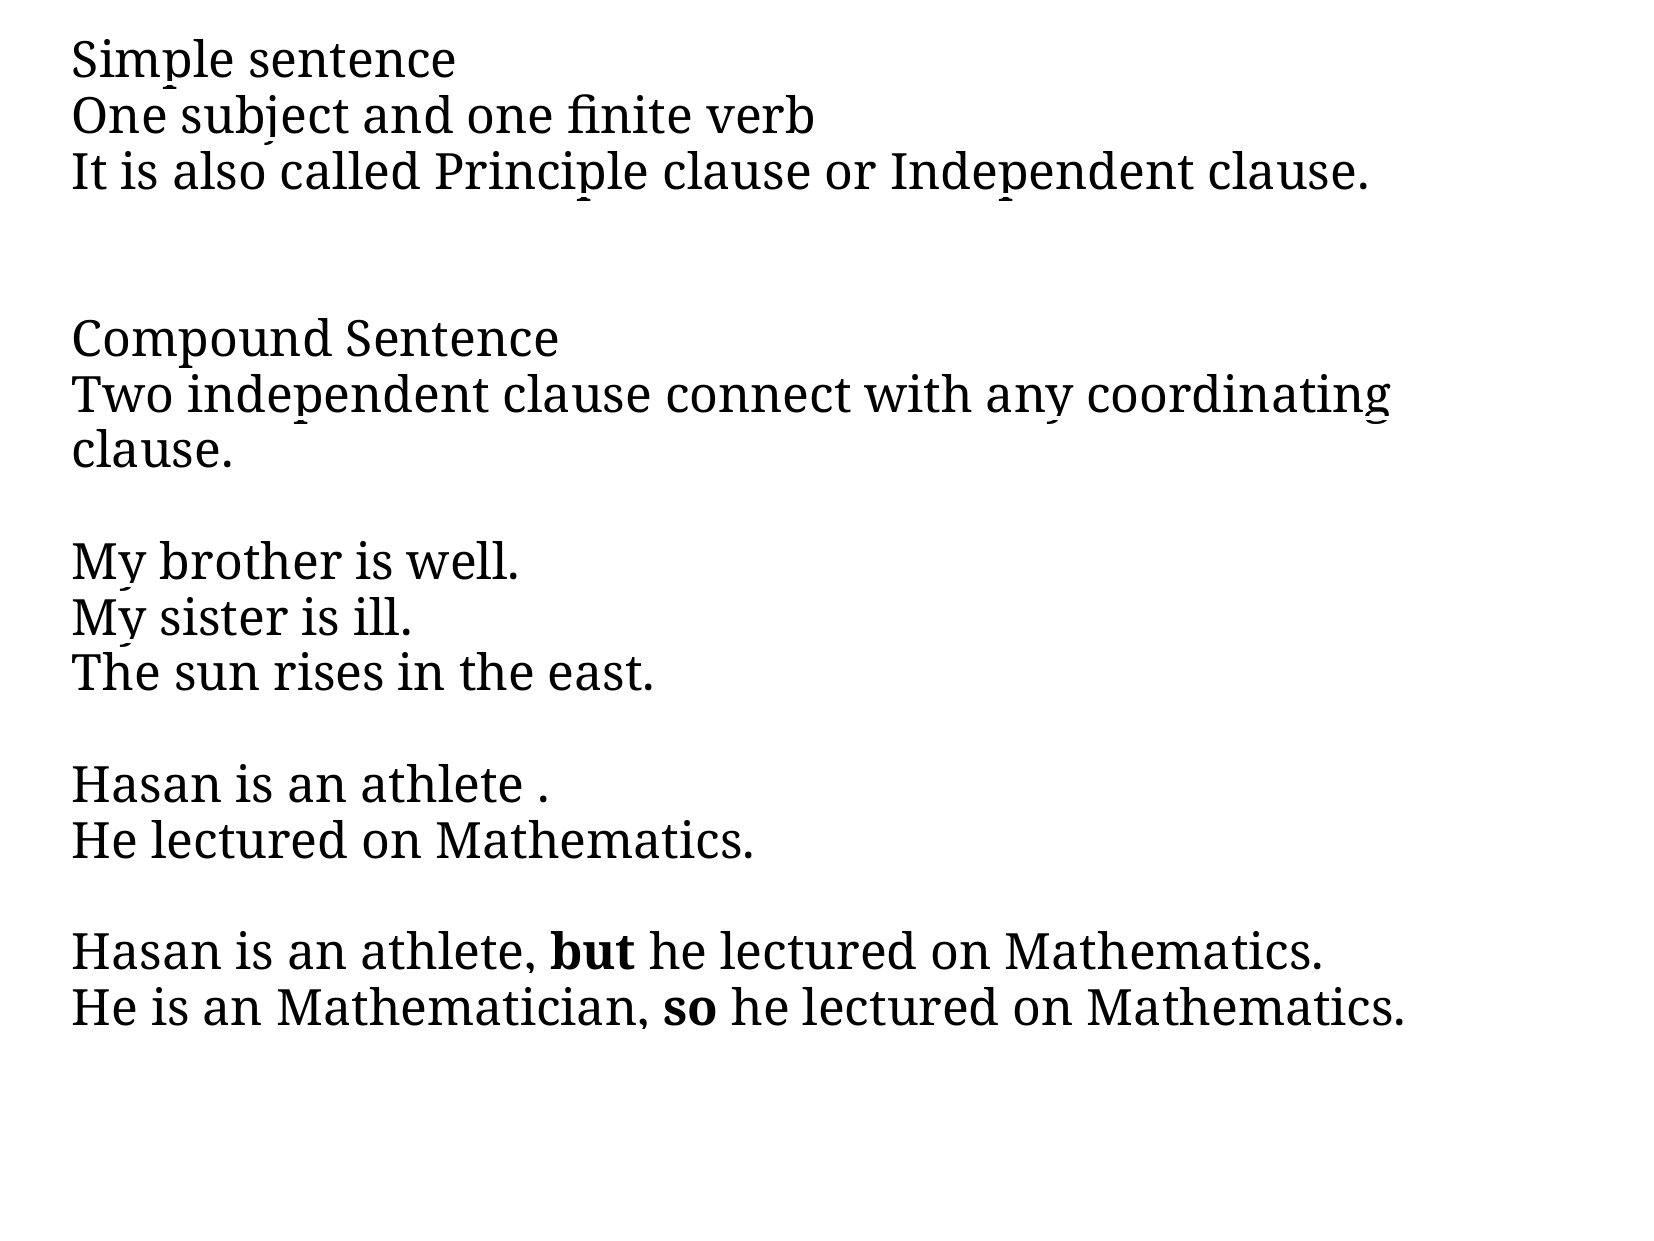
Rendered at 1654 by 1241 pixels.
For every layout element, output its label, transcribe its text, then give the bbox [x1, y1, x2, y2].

text_box Simple sentence One subject and one finite verb It is also called Principle clause or Independent clause. Compound Sentence Two independent clause connect with any coordinating clause. My brother is well. My sister is ill. The sun rises in the east. Hasan is an athlete . He lectured on Mathematics. Hasan is an athlete, but he lectured on Mathematics. He is an Mathematician, so he lectured on Mathematics. [71, 31, 1560, 1140]
